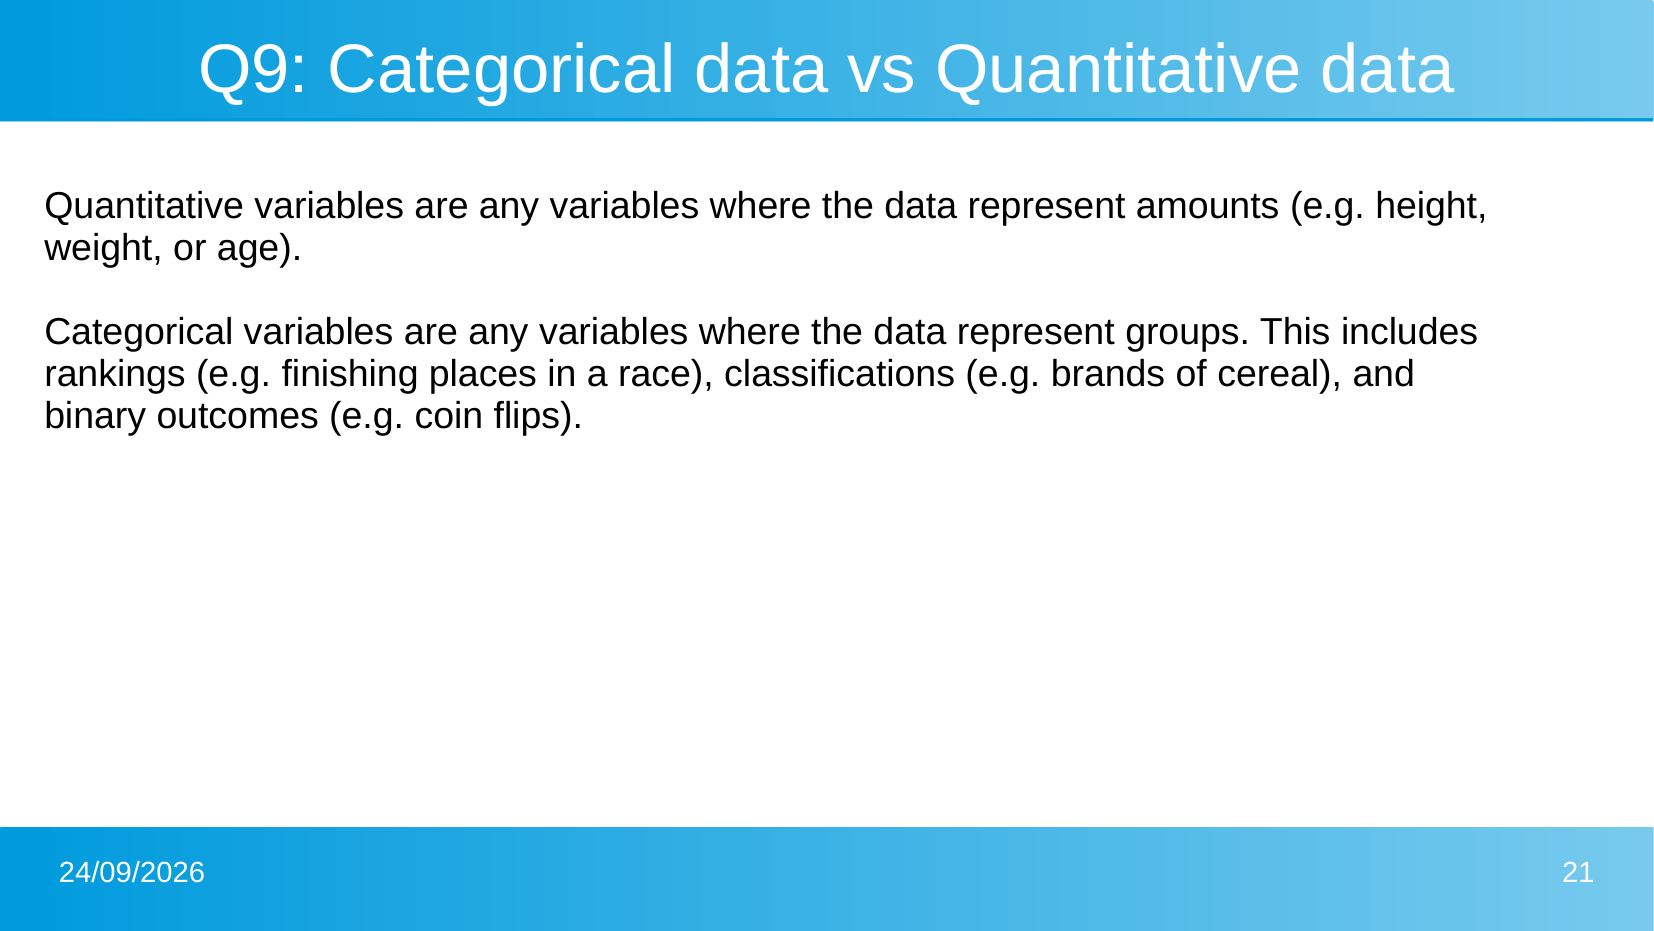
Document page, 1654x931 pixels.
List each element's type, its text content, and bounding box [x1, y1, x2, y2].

text_box Quantitative variables are any variables where the data represent amounts (e.g. height, weight, or age). Categorical variables are any variables where the data represent groups. This includes rankings (e.g. finishing places in a race), classifications (e.g. brands of cereal), and binary outcomes (e.g. coin flips). [29, 177, 1506, 444]
title Q9: Categorical data vs Quantitative data [59, 29, 1595, 108]
